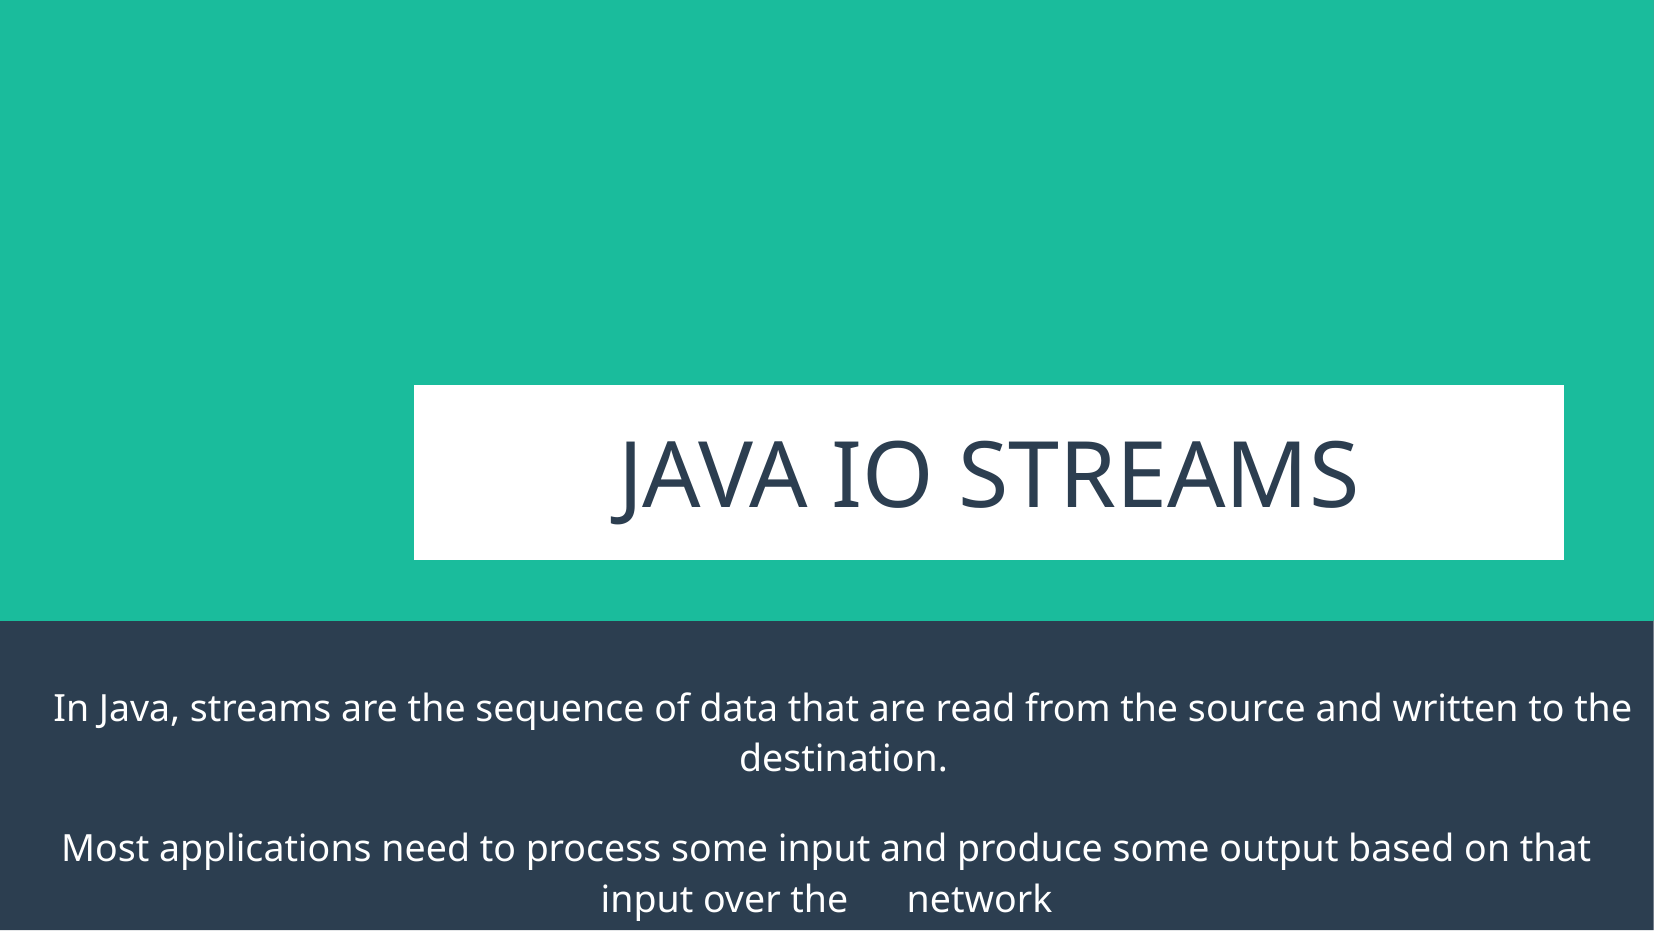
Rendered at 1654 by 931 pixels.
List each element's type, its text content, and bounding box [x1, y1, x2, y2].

text_box JAVA IO STREAMS [413, 383, 1565, 562]
text_box Most applications need to process some input and produce some output based on that input over the network [0, 835, 1654, 910]
text_box In Java, streams are the sequence of data that are read from the source and written to the destination. [29, 679, 1654, 835]
